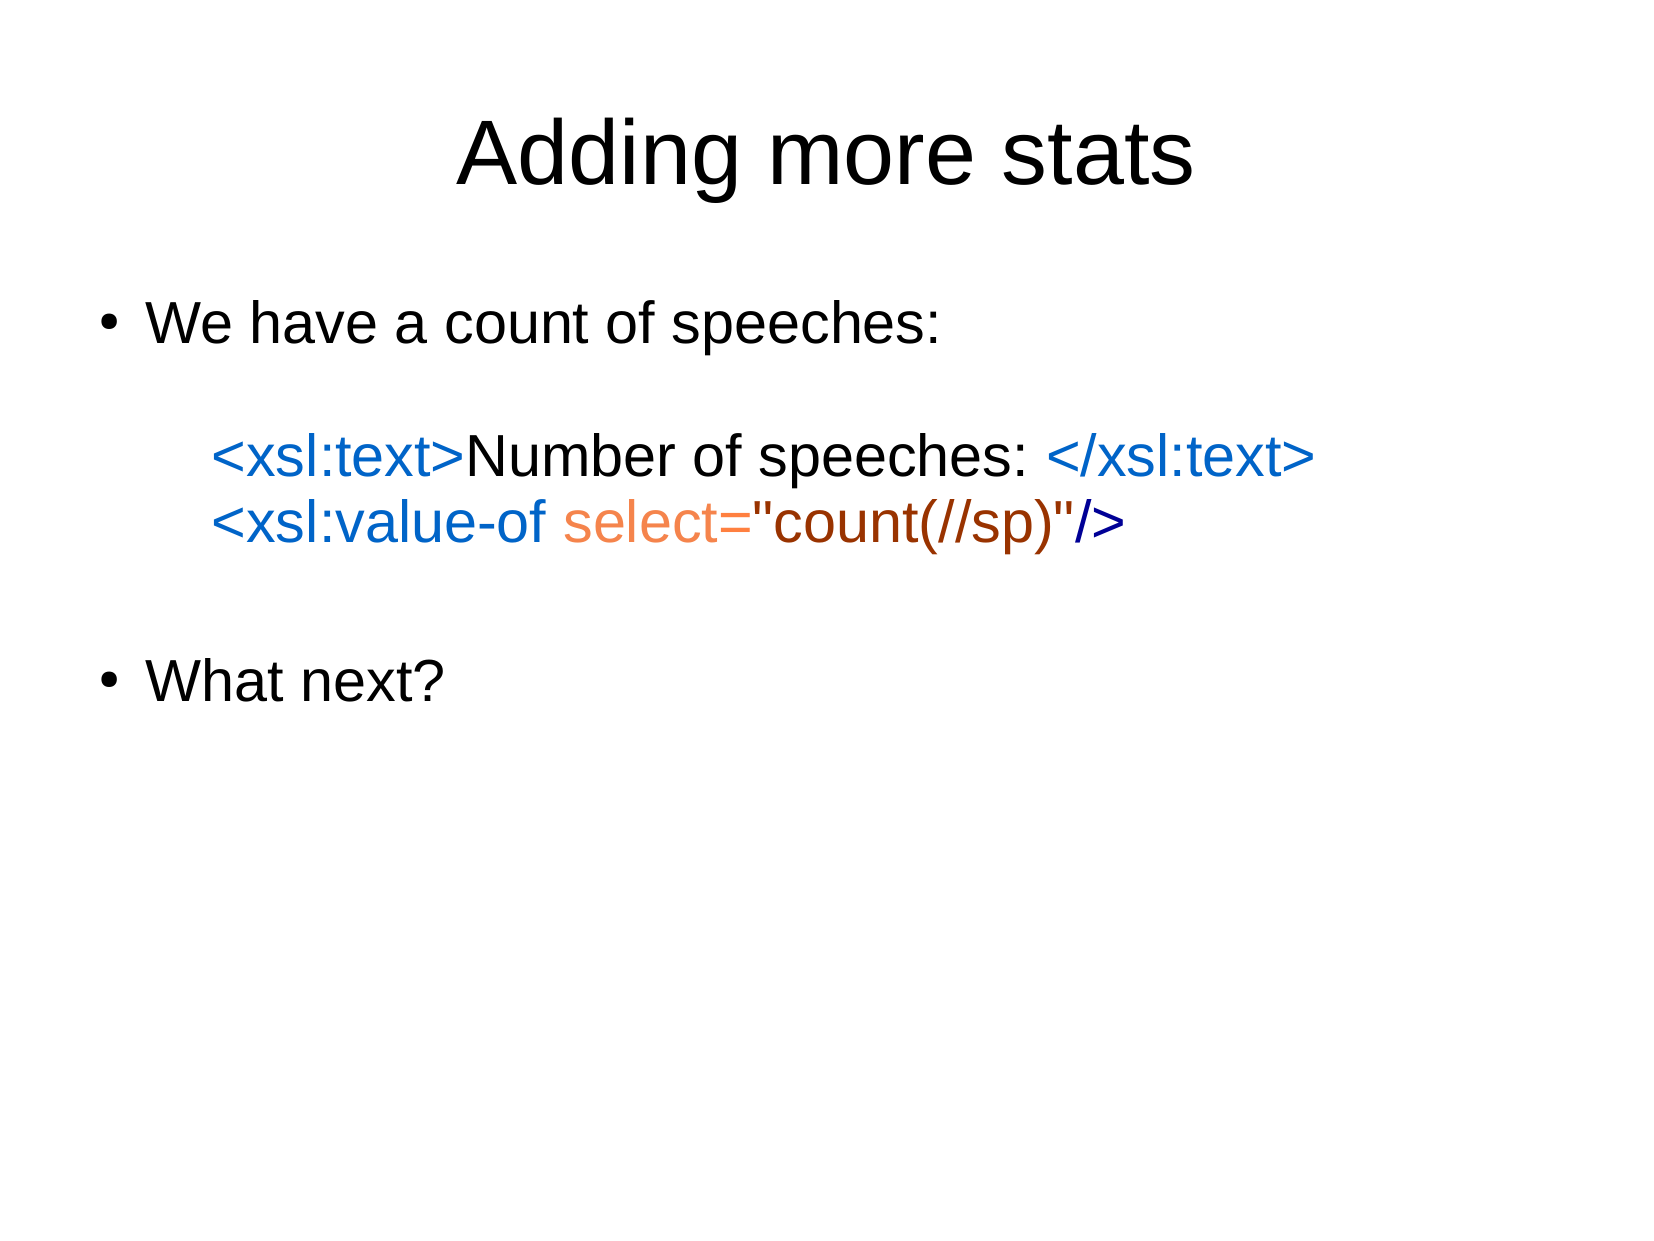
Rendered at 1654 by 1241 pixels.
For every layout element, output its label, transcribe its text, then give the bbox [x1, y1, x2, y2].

title Adding more stats [82, 49, 1571, 257]
list We have a count of speeches: <xsl:text>Number of speeches: </xsl:text> <xsl:value-of select="count(//sp)"/> What next? [82, 290, 1571, 1010]
